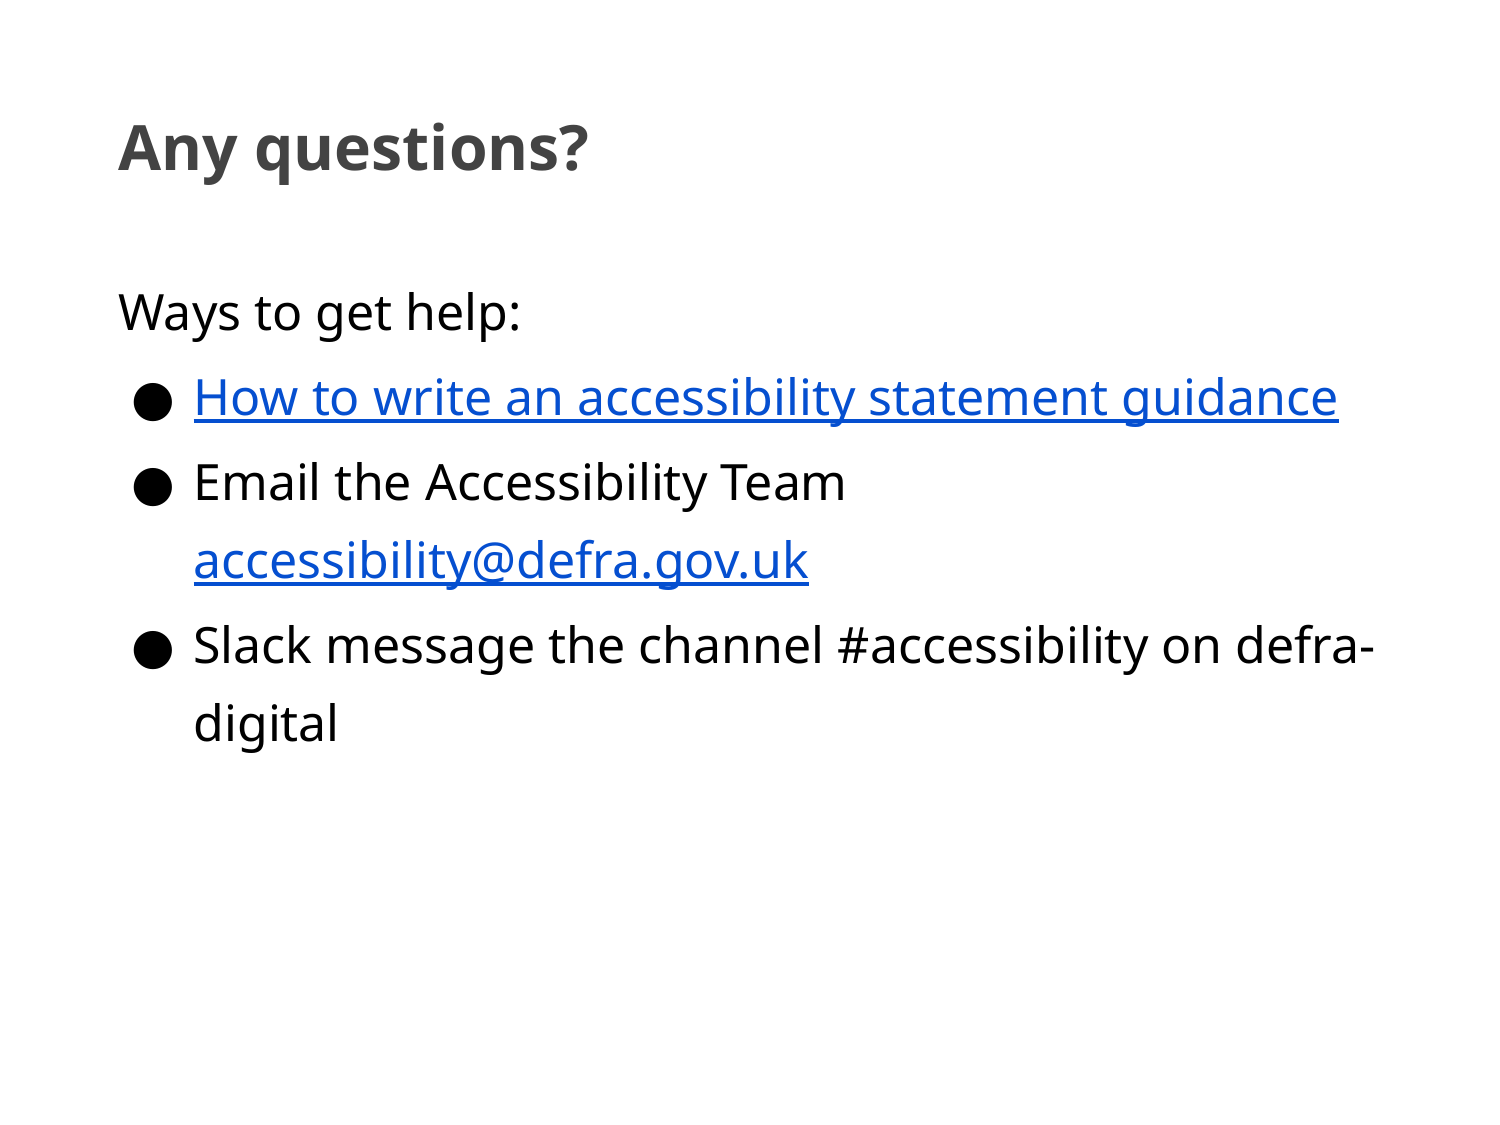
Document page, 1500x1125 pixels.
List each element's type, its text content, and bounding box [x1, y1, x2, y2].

title Any questions? [103, 89, 1397, 215]
list Ways to get help: How to write an accessibility statement guidance Email the Accessibility Team accessibility@defra.gov.uk Slack message the channel #accessibility on defra-digital [103, 252, 1397, 1000]
